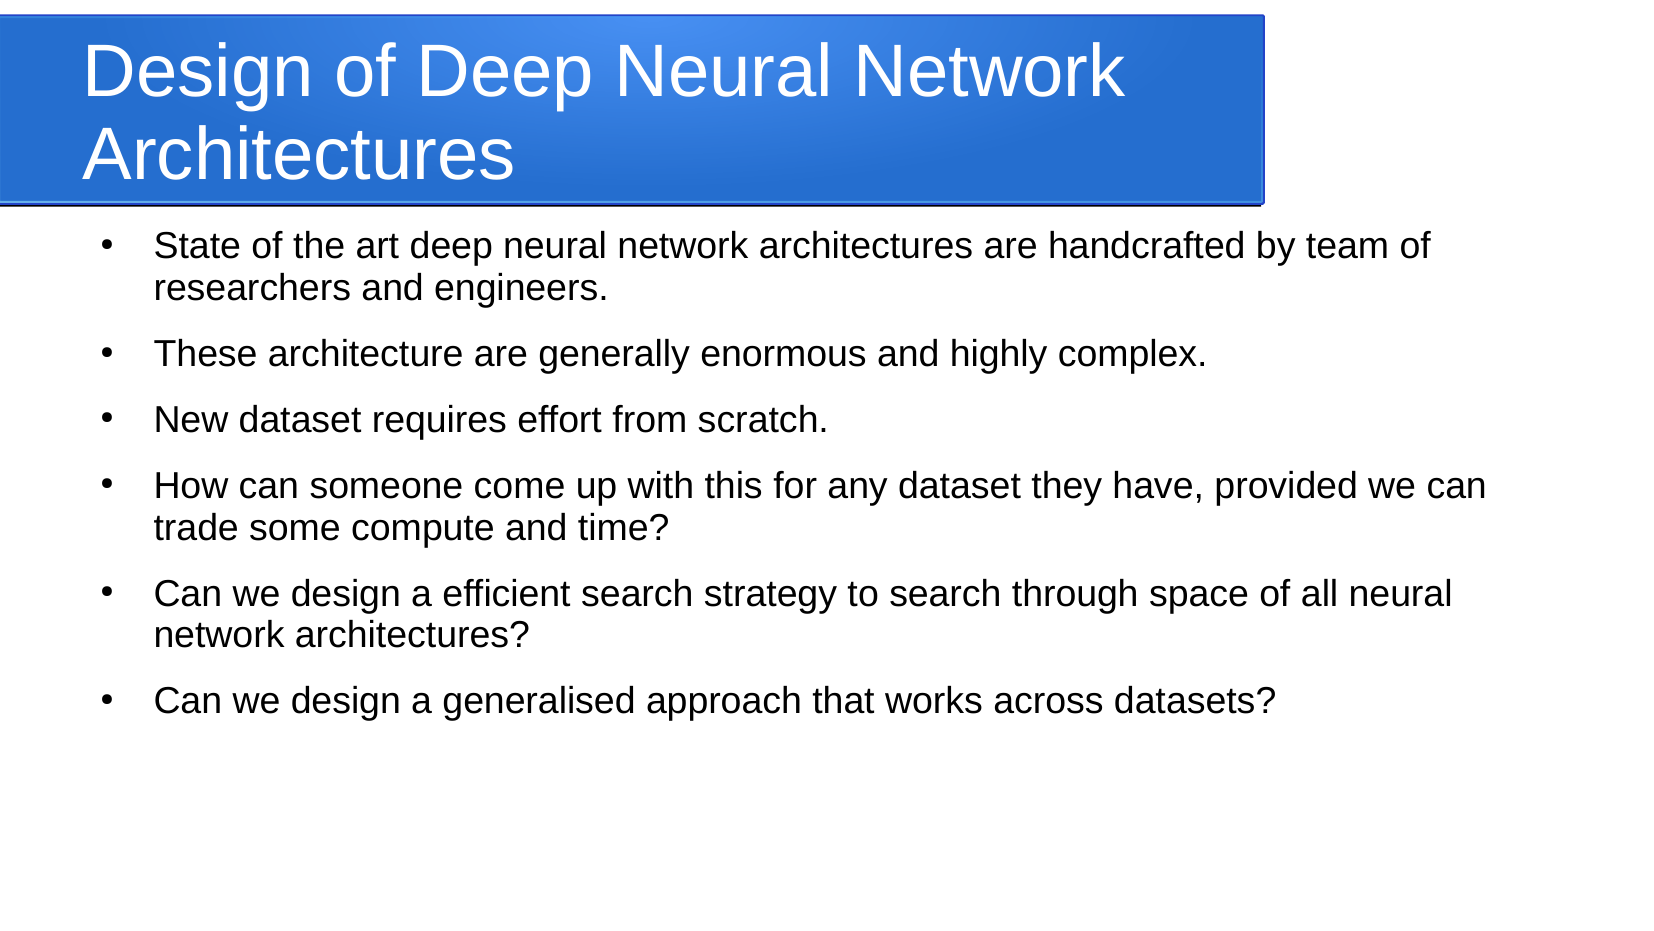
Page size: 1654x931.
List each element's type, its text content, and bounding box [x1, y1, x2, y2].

list State of the art deep neural network architectures are handcrafted by team of researchers and engineers. These architecture are generally enormous and highly complex. New dataset requires effort from scratch. How can someone come up with this for any dataset they have, provided we can trade some compute and time? Can we design a efficient search strategy to search through space of all neural network architectures? Can we design a generalised approach that works across datasets? [82, 224, 1571, 764]
title Design of Deep Neural Network Architectures [82, 29, 1235, 196]
